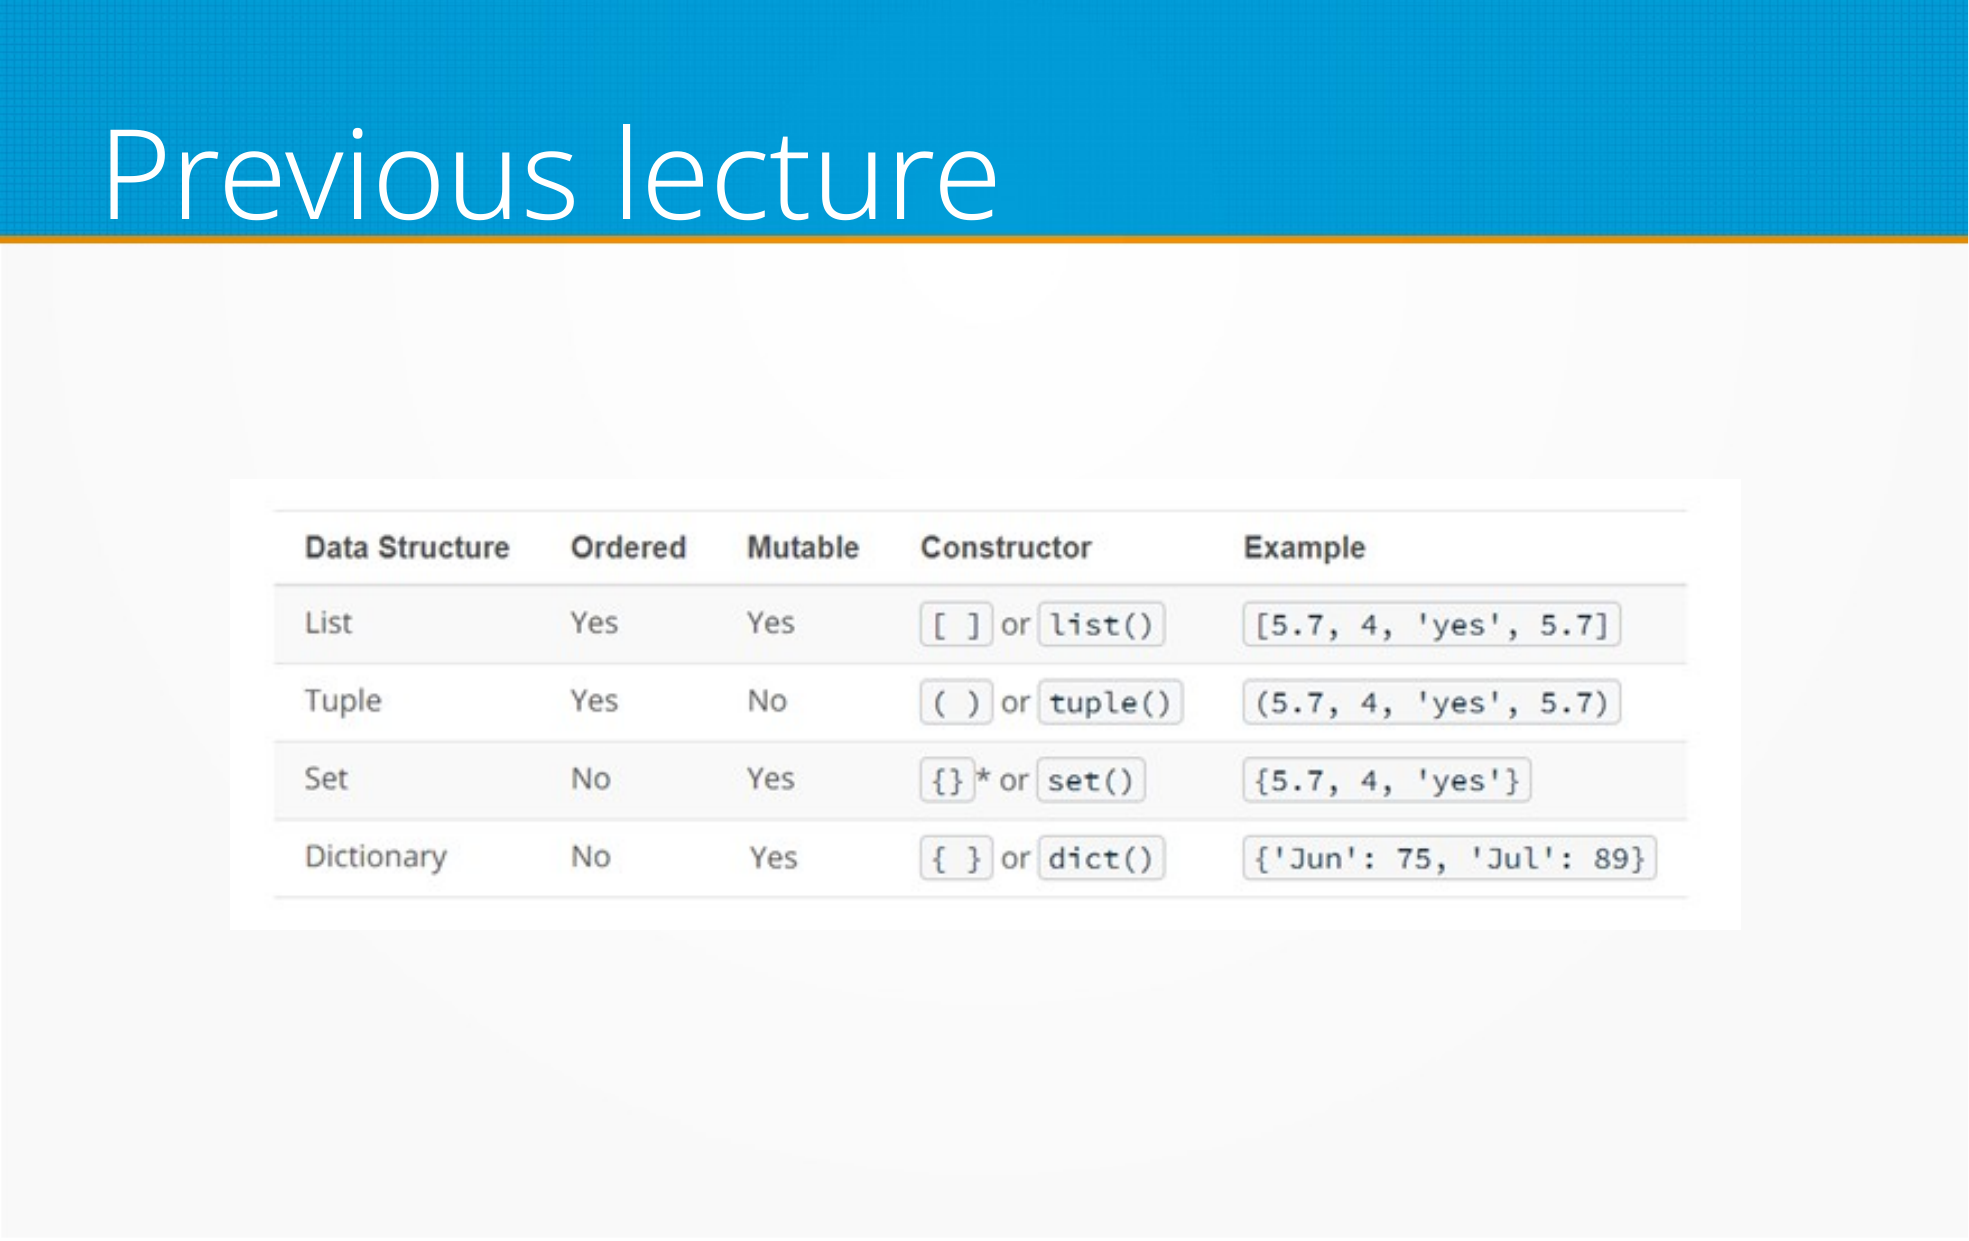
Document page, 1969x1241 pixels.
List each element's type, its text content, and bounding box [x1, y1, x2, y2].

picture [0, 233, 1969, 1241]
title Previous lecture [98, 49, 1870, 257]
